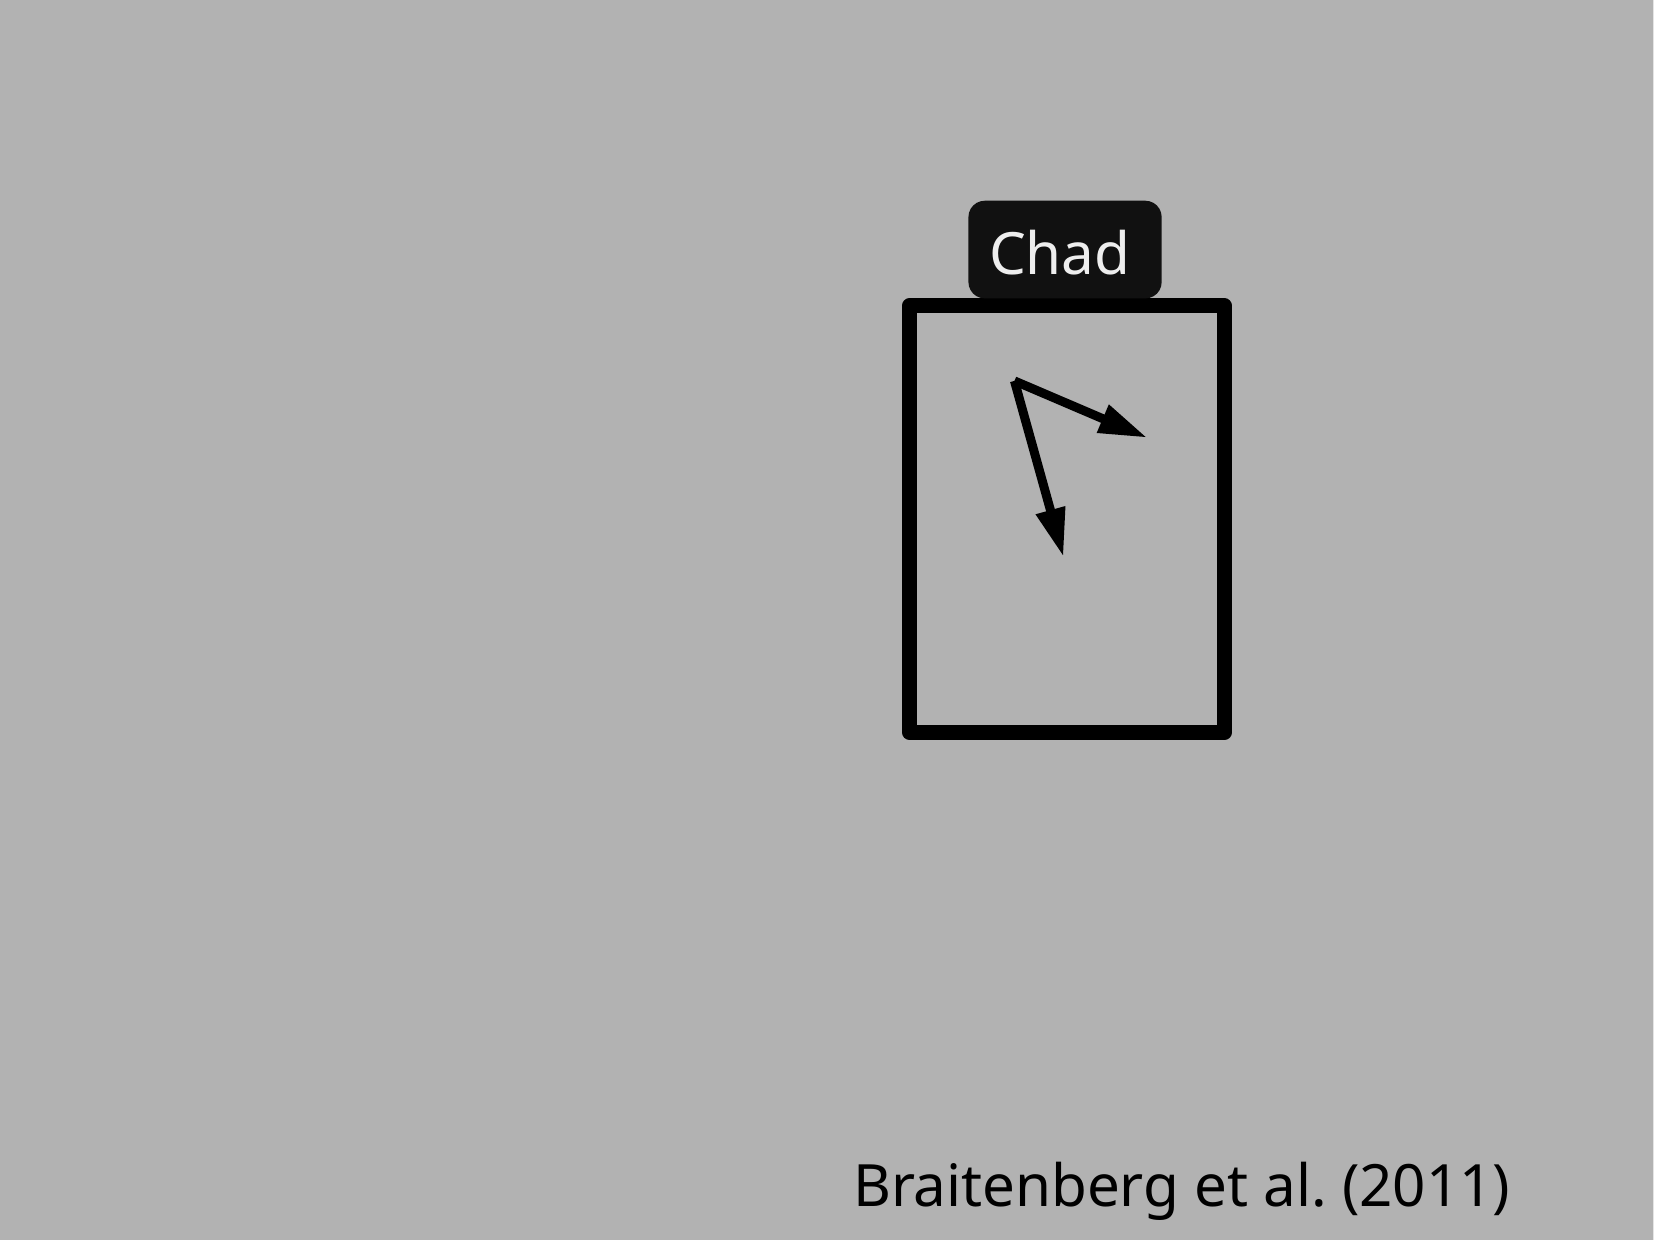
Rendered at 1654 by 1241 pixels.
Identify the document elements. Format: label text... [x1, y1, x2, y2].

text_box Chad [974, 204, 1153, 291]
text_box Braitenberg et al. (2011) [838, 1136, 1602, 1223]
text_box [968, 200, 1162, 299]
picture [35, 11, 1630, 1134]
